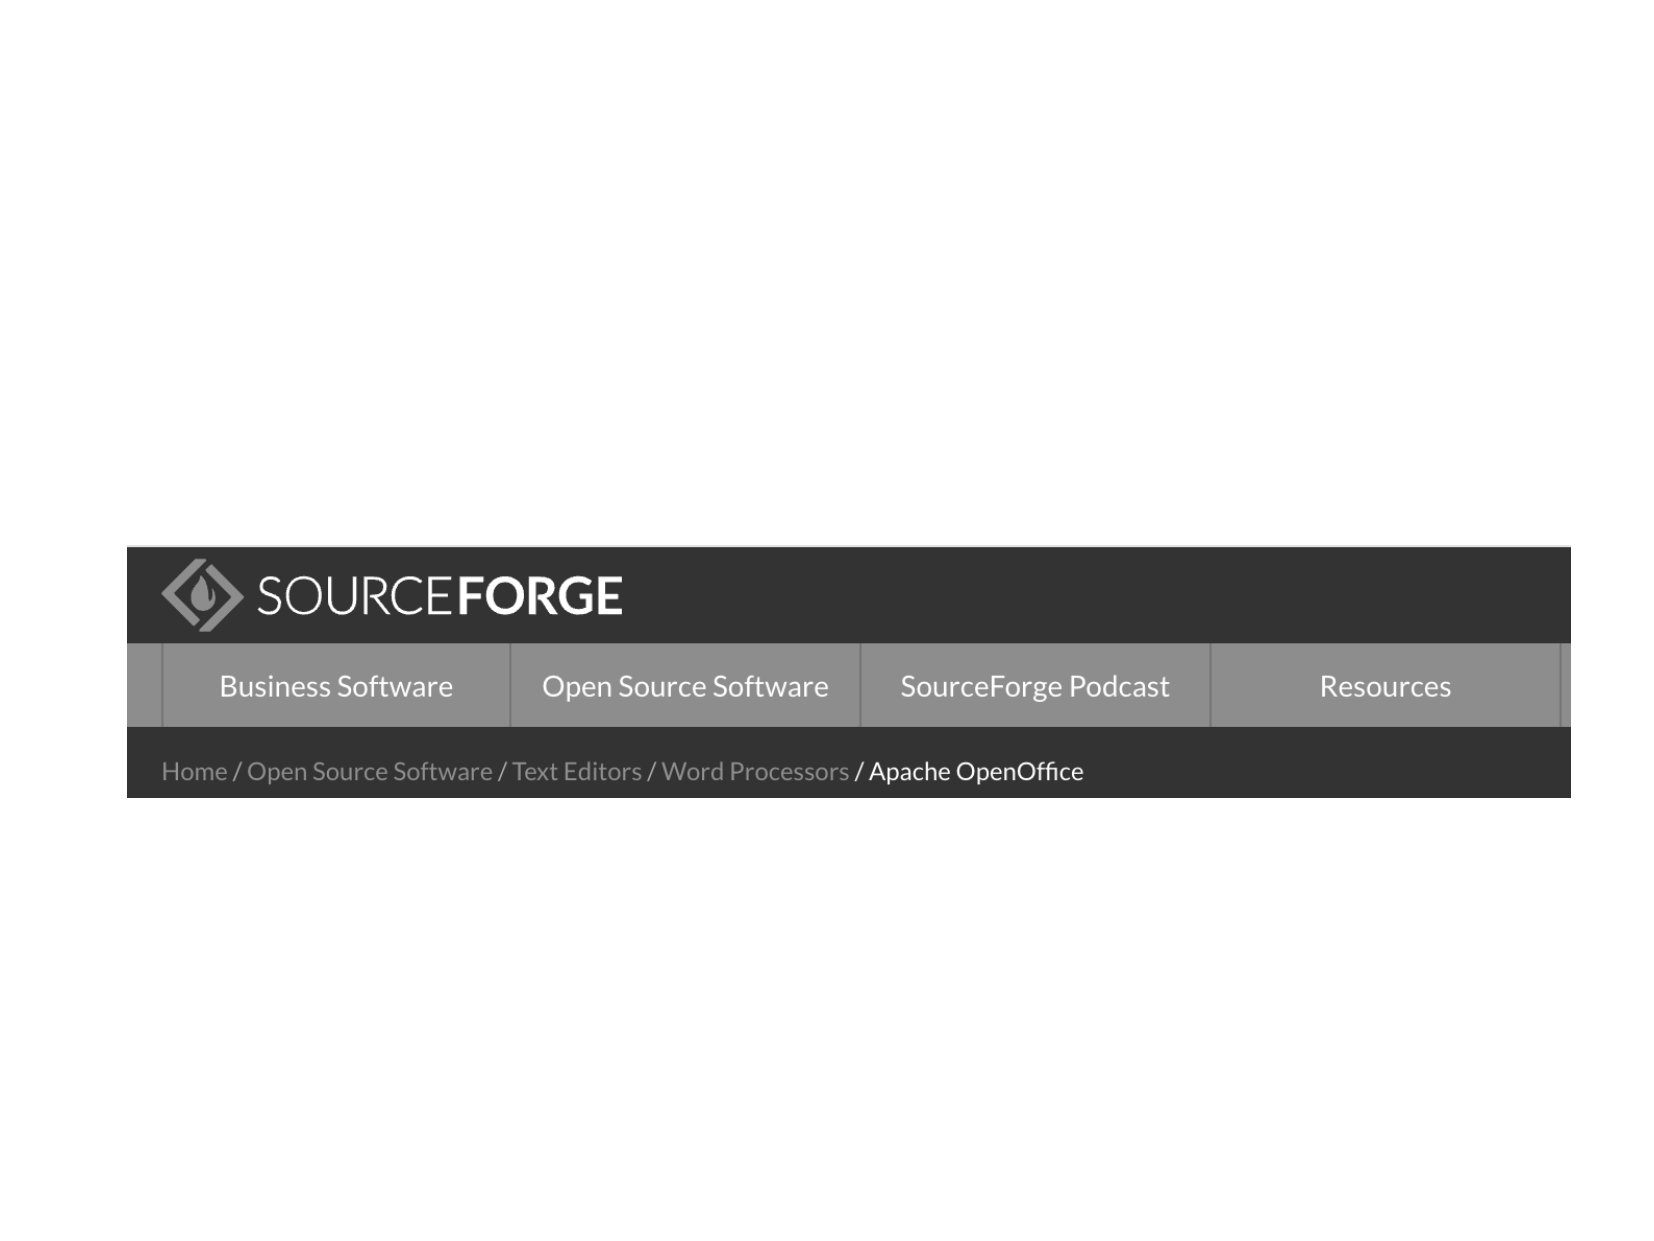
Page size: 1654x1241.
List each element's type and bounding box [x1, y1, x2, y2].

picture [127, 543, 1571, 798]
